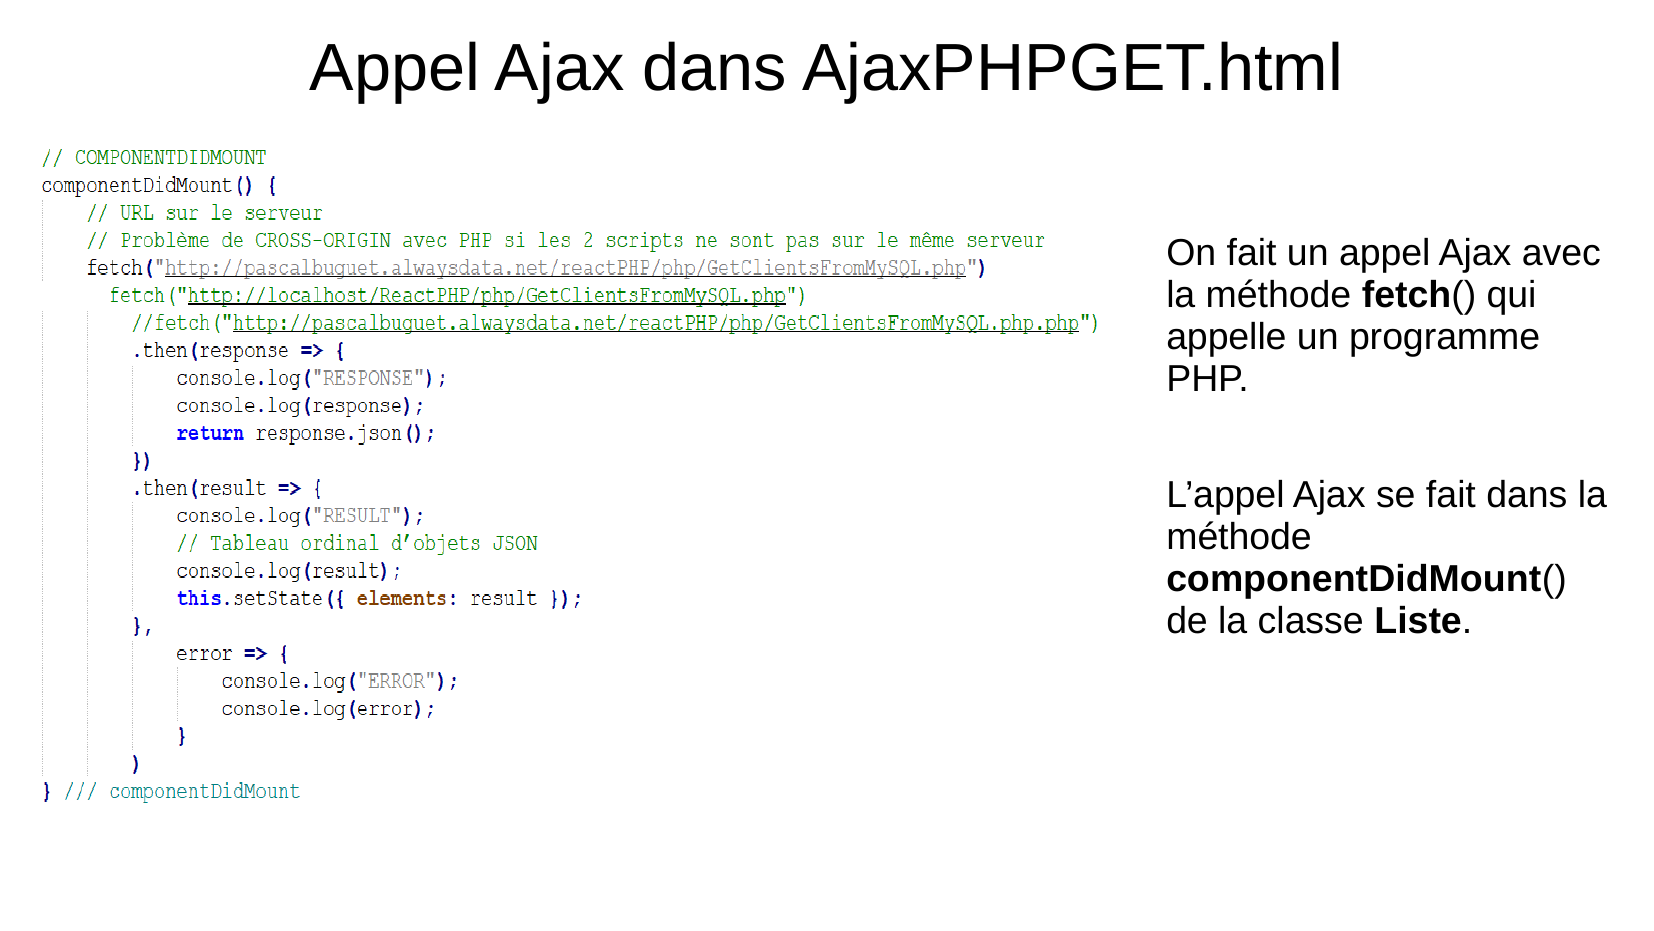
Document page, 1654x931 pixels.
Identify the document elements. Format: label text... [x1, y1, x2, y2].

text_box On fait un appel Ajax avec la méthode fetch() qui appelle un programme PHP. [1151, 224, 1625, 408]
text_box L’appel Ajax se fait dans la méthode componentDidMount() de la classe Liste. [1151, 466, 1625, 650]
title Appel Ajax dans AjaxPHPGET.html [82, 0, 1571, 146]
picture [34, 141, 1105, 808]
